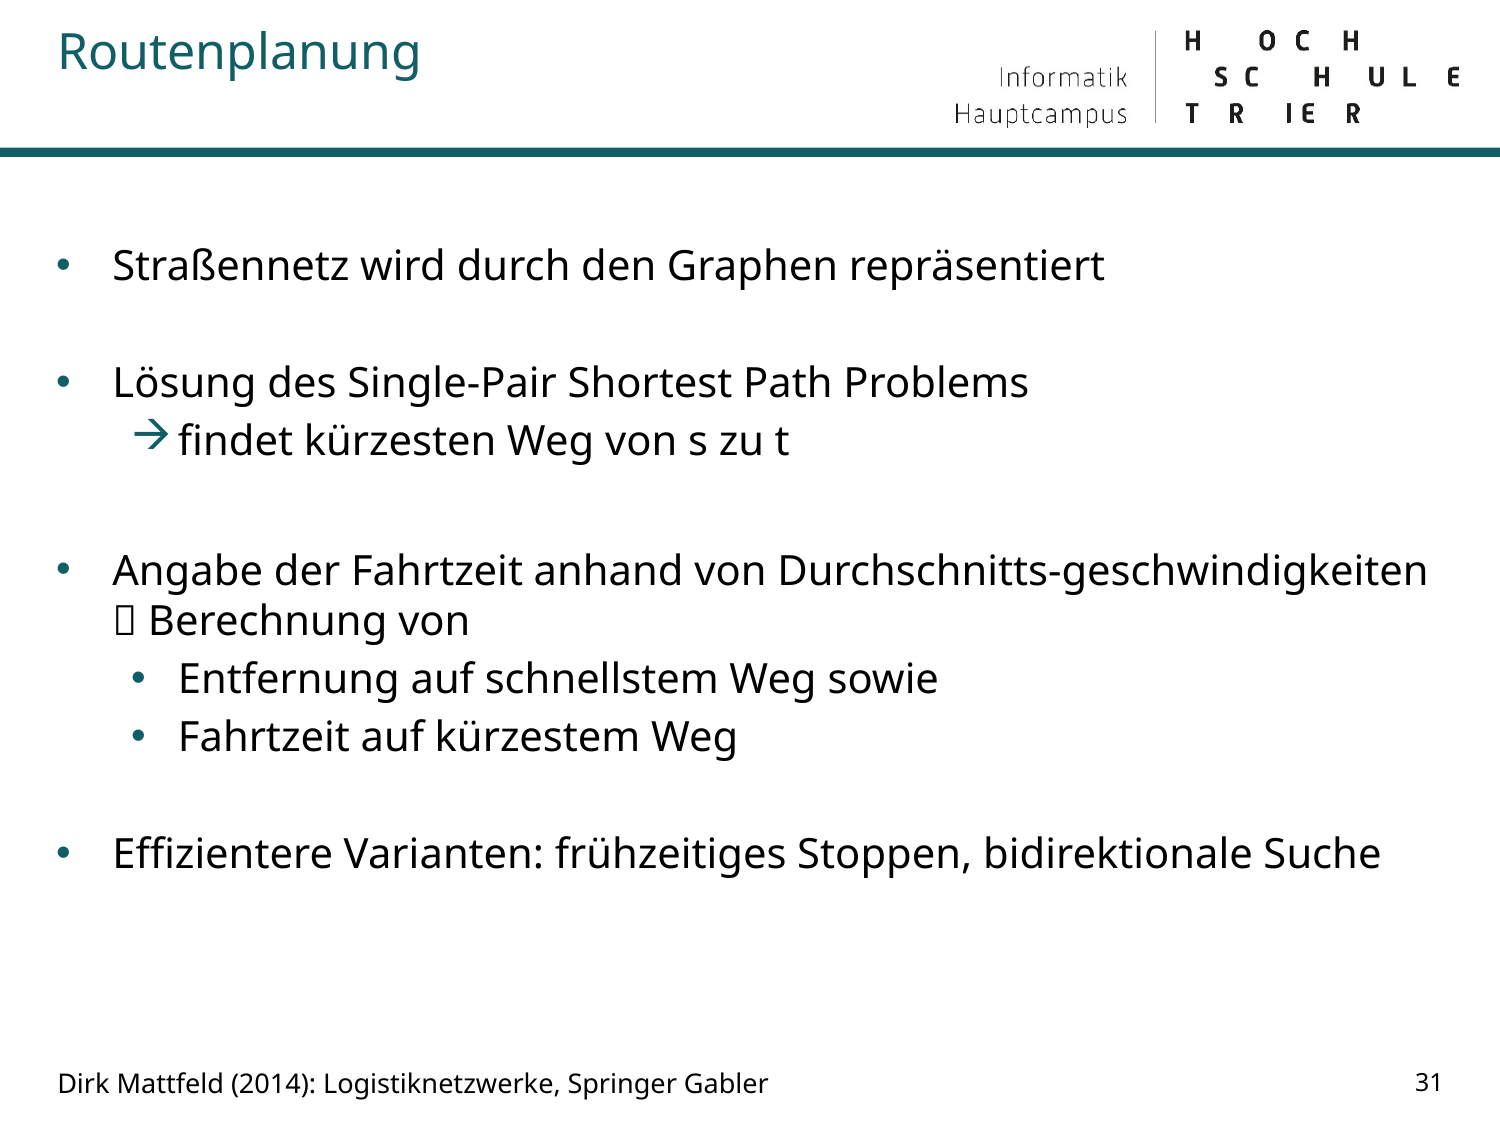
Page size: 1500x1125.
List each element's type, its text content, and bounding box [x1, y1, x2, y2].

list Straßennetz wird durch den Graphen repräsentiert Lösung des Single-Pair Shortest Path Problems findet kürzesten Weg von s zu t Angabe der Fahrtzeit anhand von Durchschnitts-geschwindigkeiten  Berechnung von Entfernung auf schnellstem Weg sowie Fahrtzeit auf kürzestem Weg Effizientere Varianten: frühzeitiges Stoppen, bidirektionale Suche [41, 231, 1459, 976]
text_box Dirk Mattfeld (2014): Logistiknetzwerke, Springer Gabler [42, 1058, 1150, 1106]
slide_number <Foliennummer> [1222, 1058, 1459, 1106]
title Routenplanung [42, 12, 941, 131]
picture [956, 30, 1459, 128]
